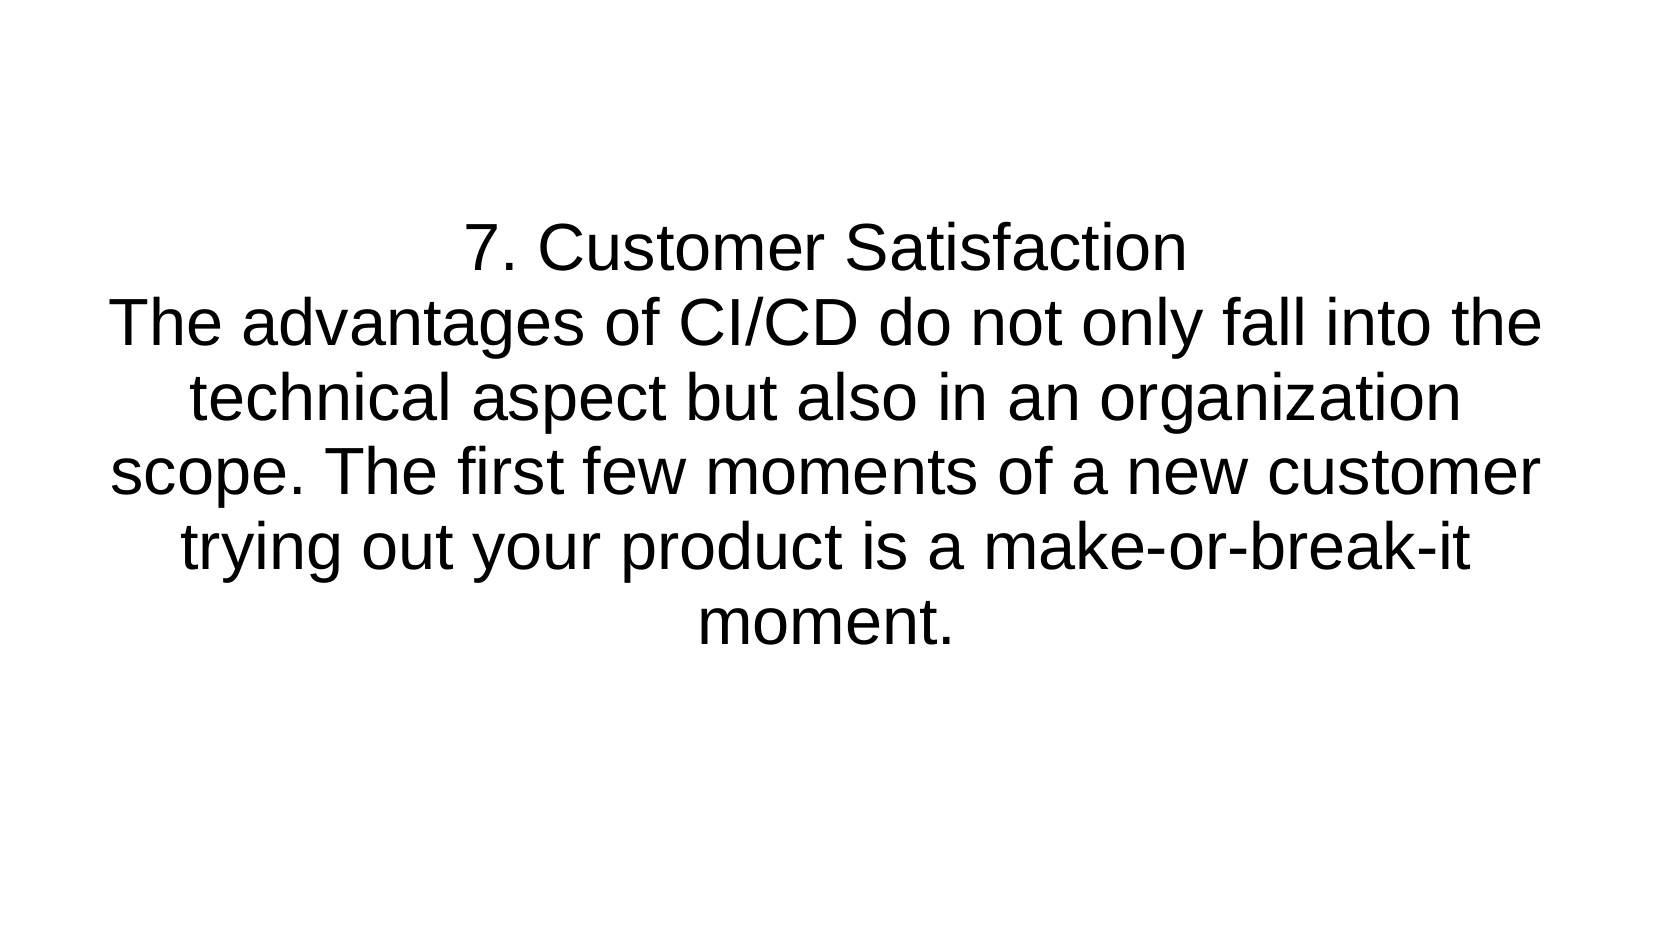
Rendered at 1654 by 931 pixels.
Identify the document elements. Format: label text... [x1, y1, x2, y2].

subtitle 7. Customer Satisfaction The advantages of CI/CD do not only fall into the technical aspect but also in an organization scope. The first few moments of a new customer trying out your product is a make-or-break-it moment. [82, 37, 1571, 757]
